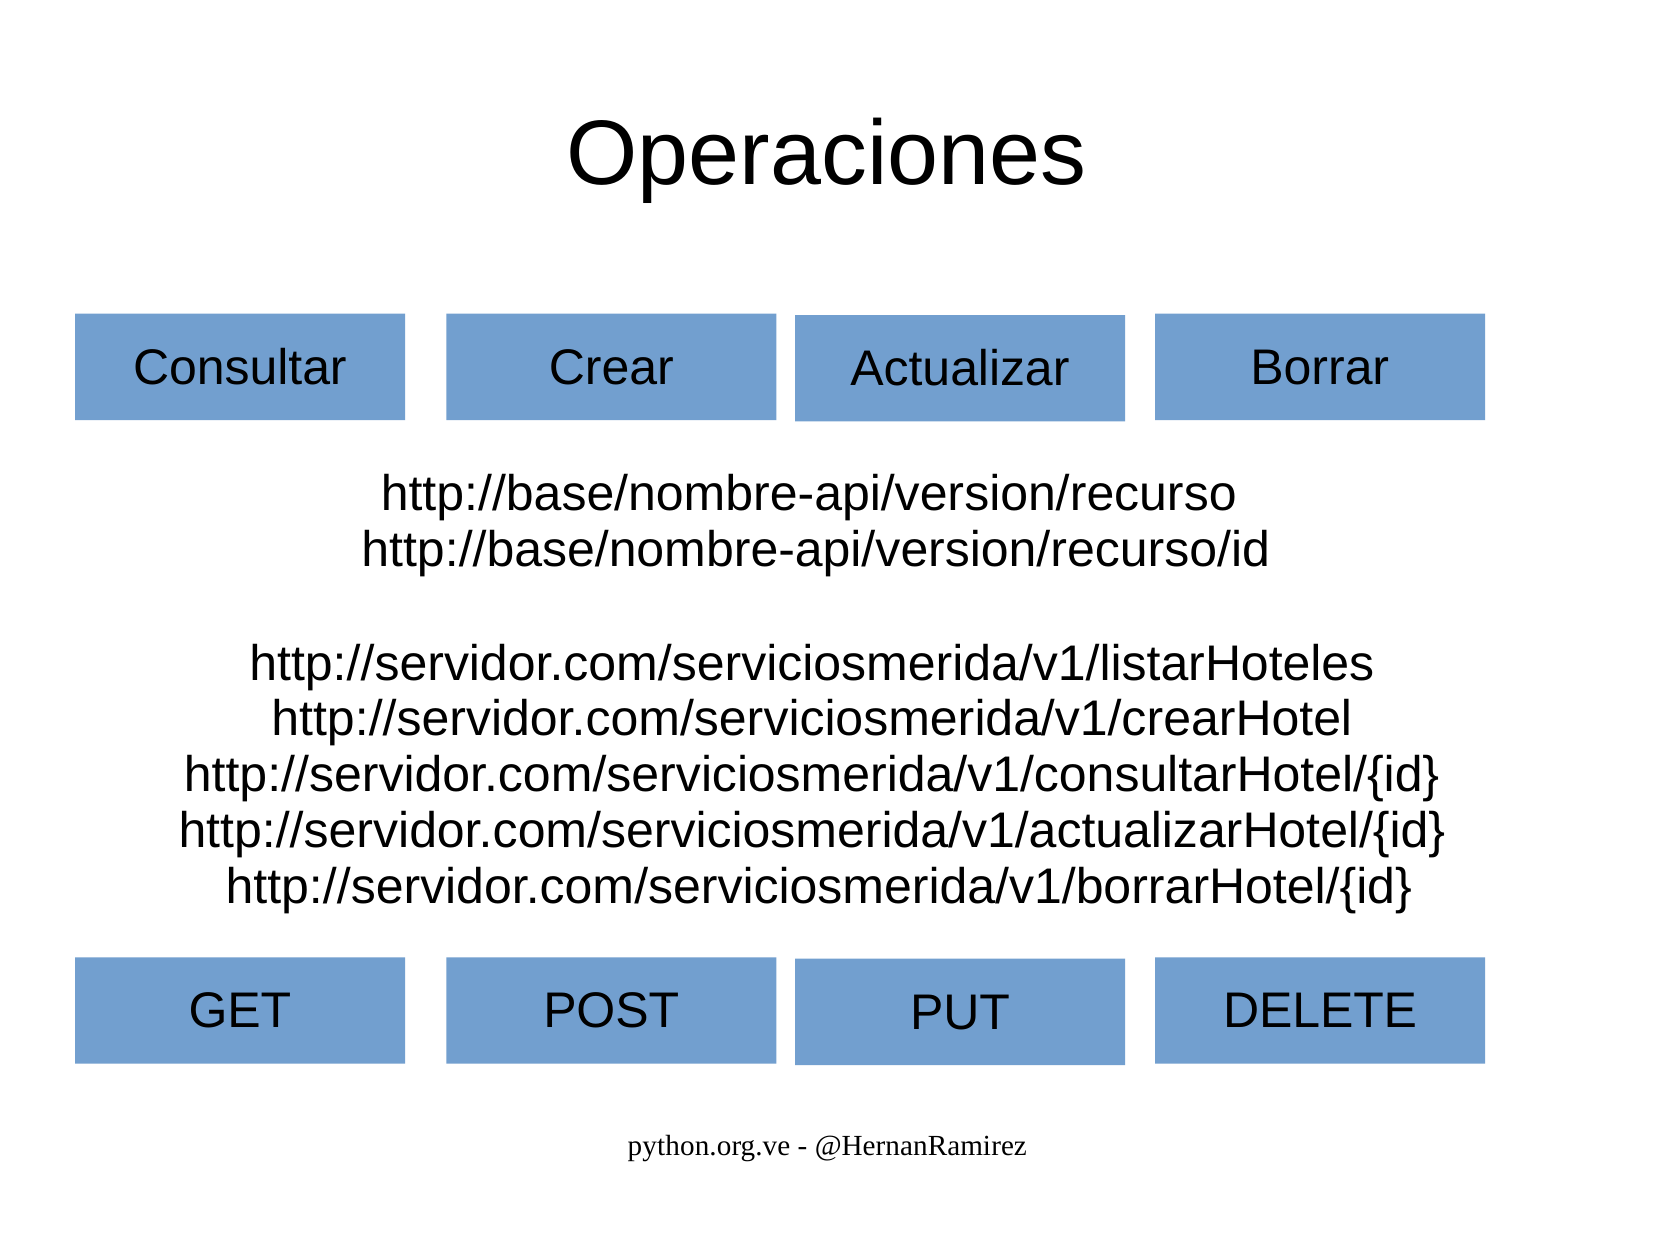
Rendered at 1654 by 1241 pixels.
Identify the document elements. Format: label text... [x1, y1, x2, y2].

title Crear [446, 313, 777, 421]
title Consultar [75, 313, 406, 421]
title http://base/nombre-api/version/recurso http://base/nombre-api/version/recurso/id [71, 465, 1561, 578]
title POST [446, 957, 777, 1064]
title Operaciones [82, 49, 1571, 257]
title http://servidor.com/serviciosmerida/v1/listarHoteles http://servidor.com/serviciosmerida/v1/crearHotel http://servidor.com/serviciosmerida/v1/consultarHotel/{id} http://servidor.com/serviciosmerida/v1/actualizarHotel/{id} http://servidor.com/serviciosmerida/v1/borrarHotel/{id} [75, 633, 1564, 916]
title Actualizar [795, 315, 1126, 422]
title PUT [795, 958, 1126, 1066]
title GET [75, 957, 406, 1064]
title DELETE [1155, 957, 1486, 1064]
title Borrar [1155, 313, 1486, 421]
